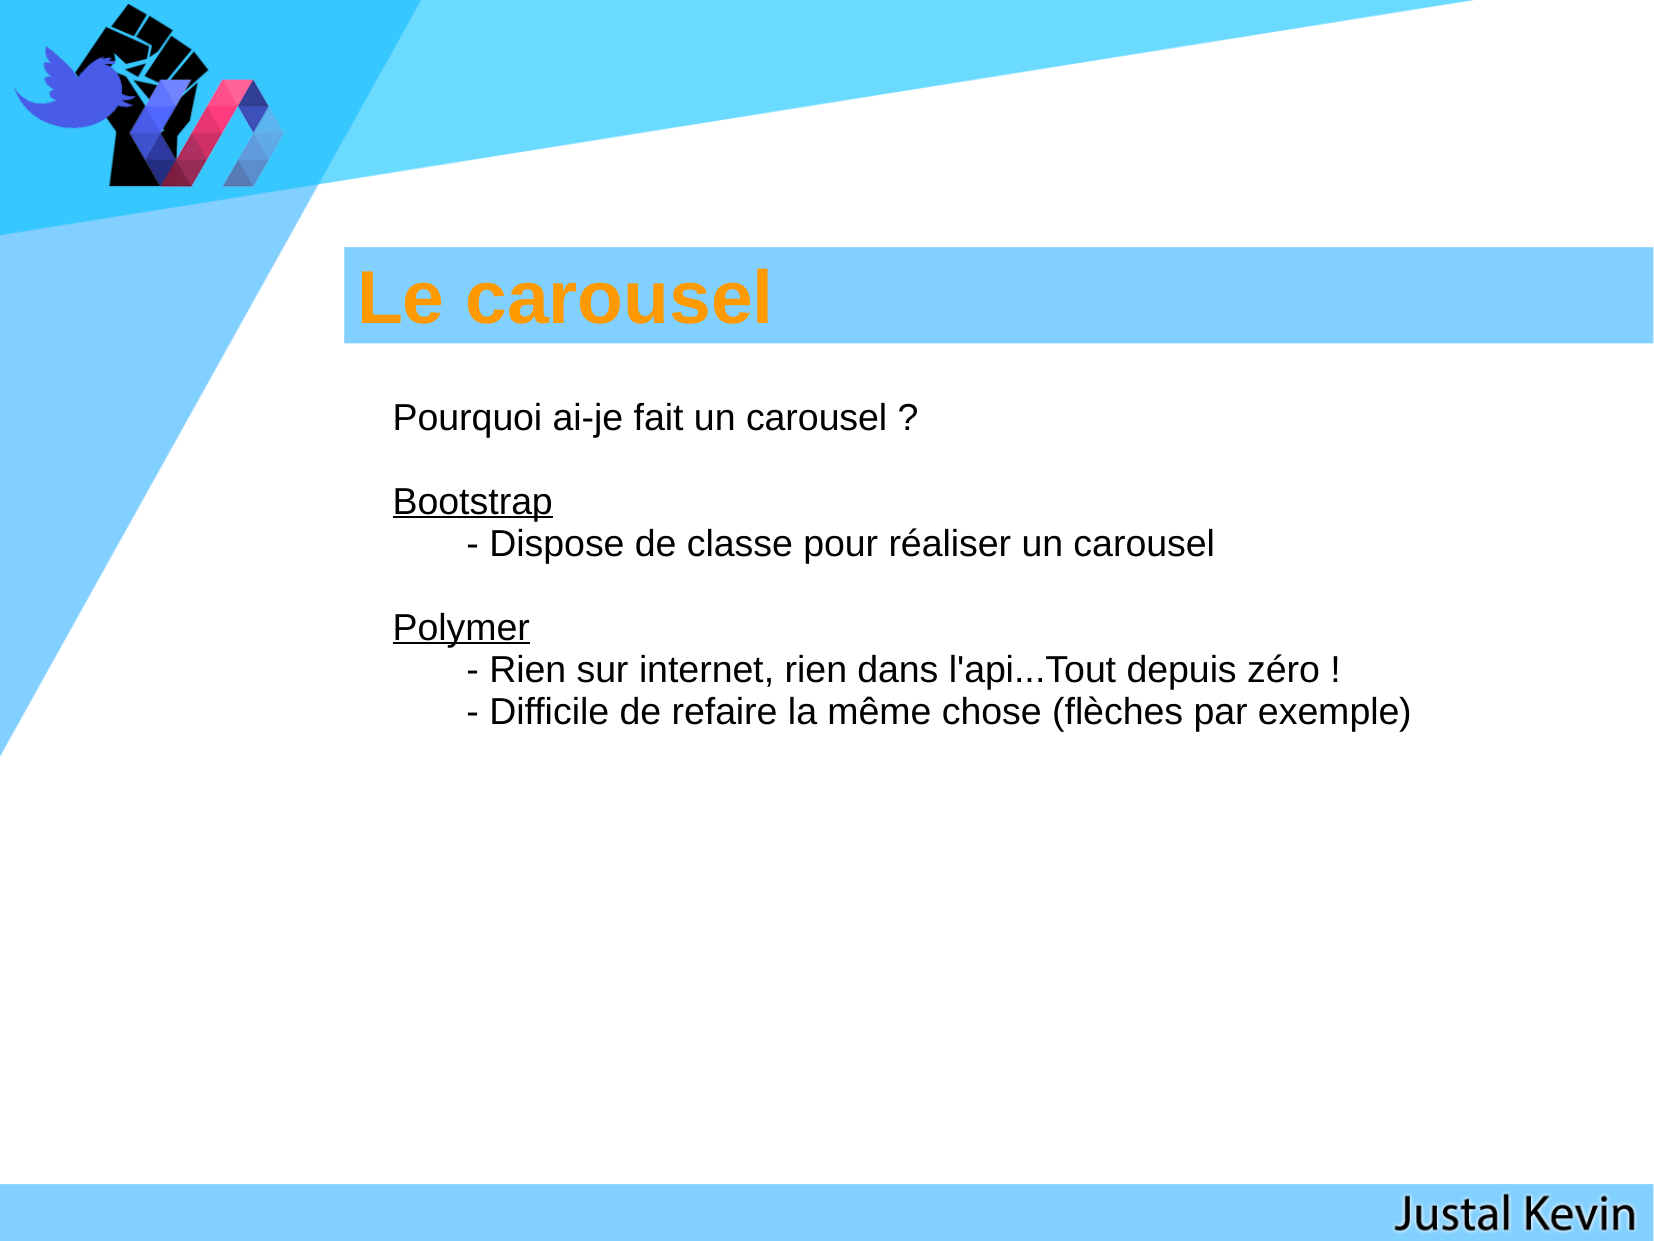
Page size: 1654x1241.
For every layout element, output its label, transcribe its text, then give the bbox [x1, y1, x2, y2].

picture [0, 0, 1654, 1241]
text_box Le carousel [342, 248, 1654, 347]
text_box Pourquoi ai-je fait un carousel ? Bootstrap - Dispose de classe pour réaliser un carousel Polymer - Rien sur internet, rien dans l'api...Tout depuis zéro ! - Difficile de refaire la même chose (flèches par exemple) [377, 346, 1619, 741]
